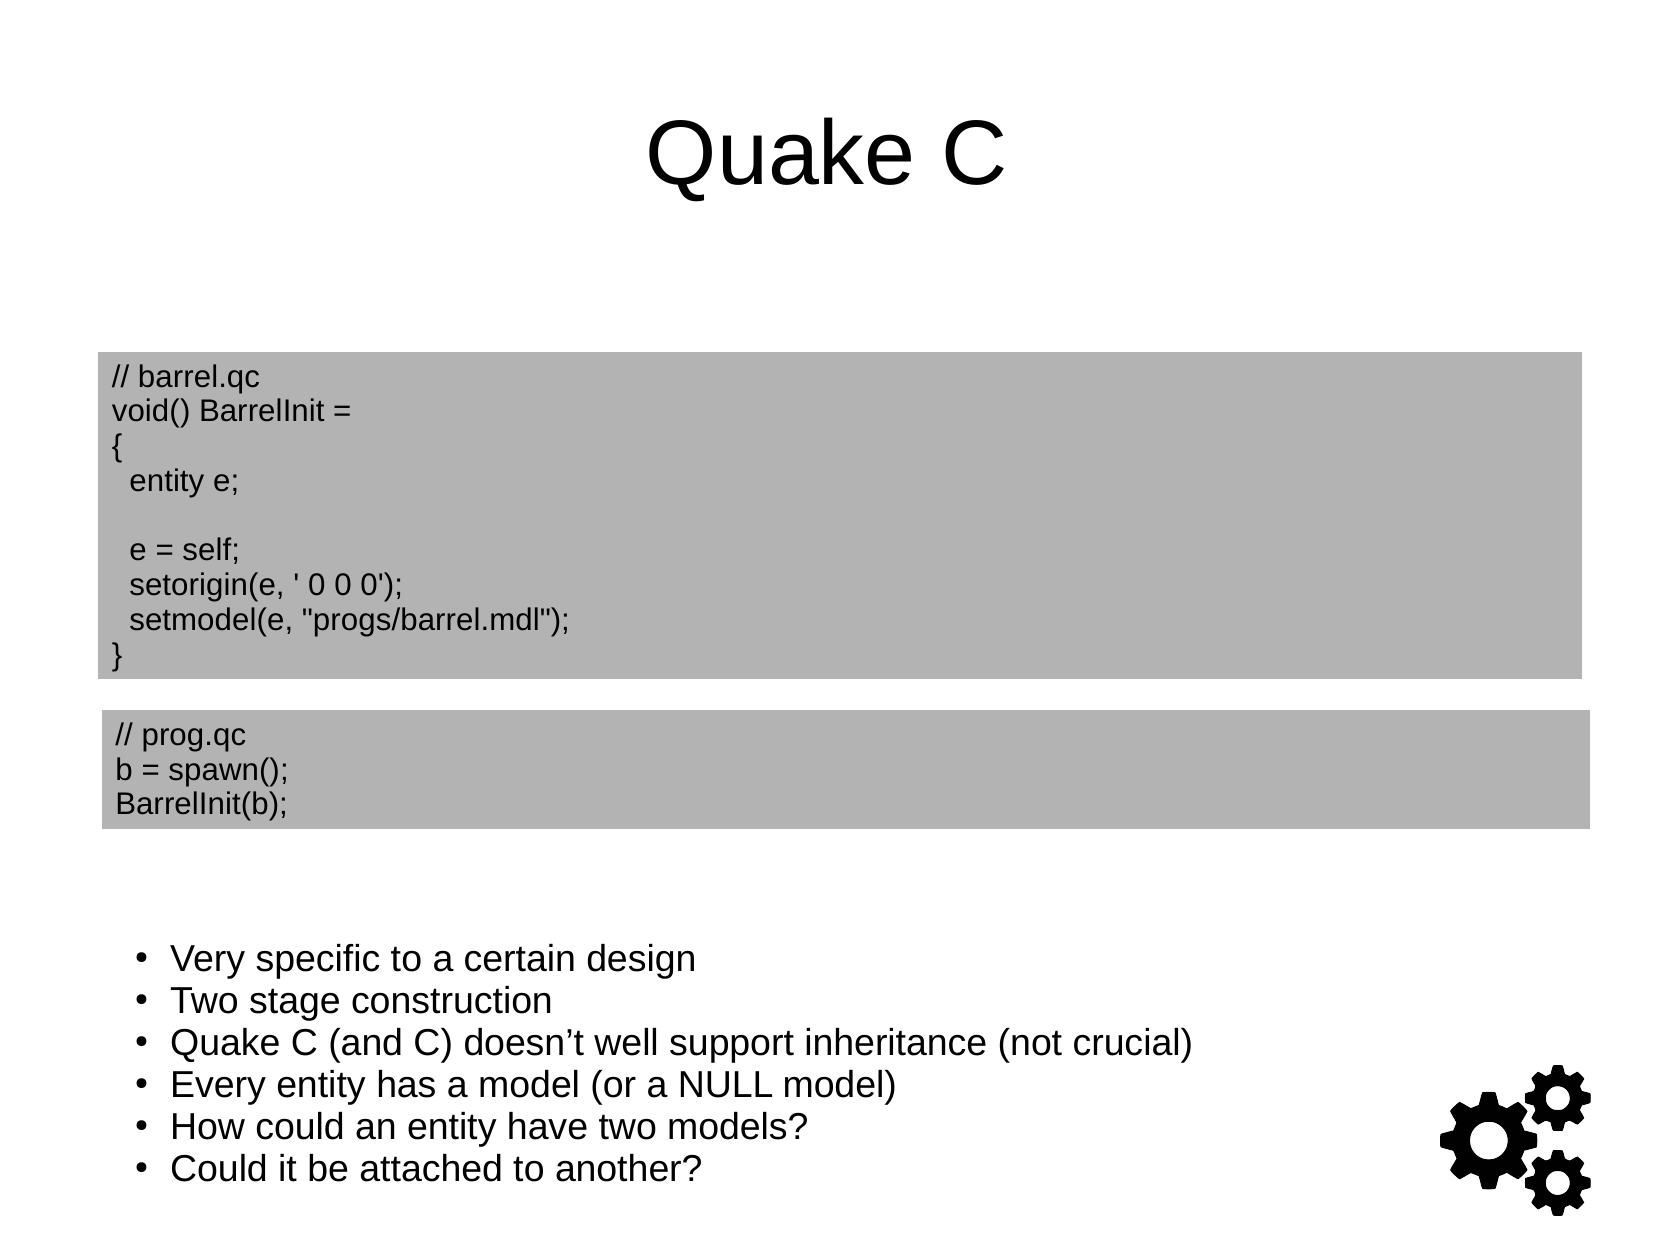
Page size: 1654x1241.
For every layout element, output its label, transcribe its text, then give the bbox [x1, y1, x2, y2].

text_box Very specific to a certain design Two stage construction Quake C (and C) doesn’t well support inheritance (not crucial) Every entity has a model (or a NULL model) How could an entity have two models? Could it be attached to another? [120, 930, 1209, 1197]
title Quake C [82, 49, 1571, 257]
picture [1440, 1065, 1591, 1216]
table_header // prog.qc b = spawn(); BarrelInit(b); [102, 710, 1590, 829]
table_header // barrel.qc void() BarrelInit = { entity e; e = self; setorigin(e, ' 0 0 0'); setmodel(e, "progs/barrel.mdl"); } [98, 352, 1582, 679]
